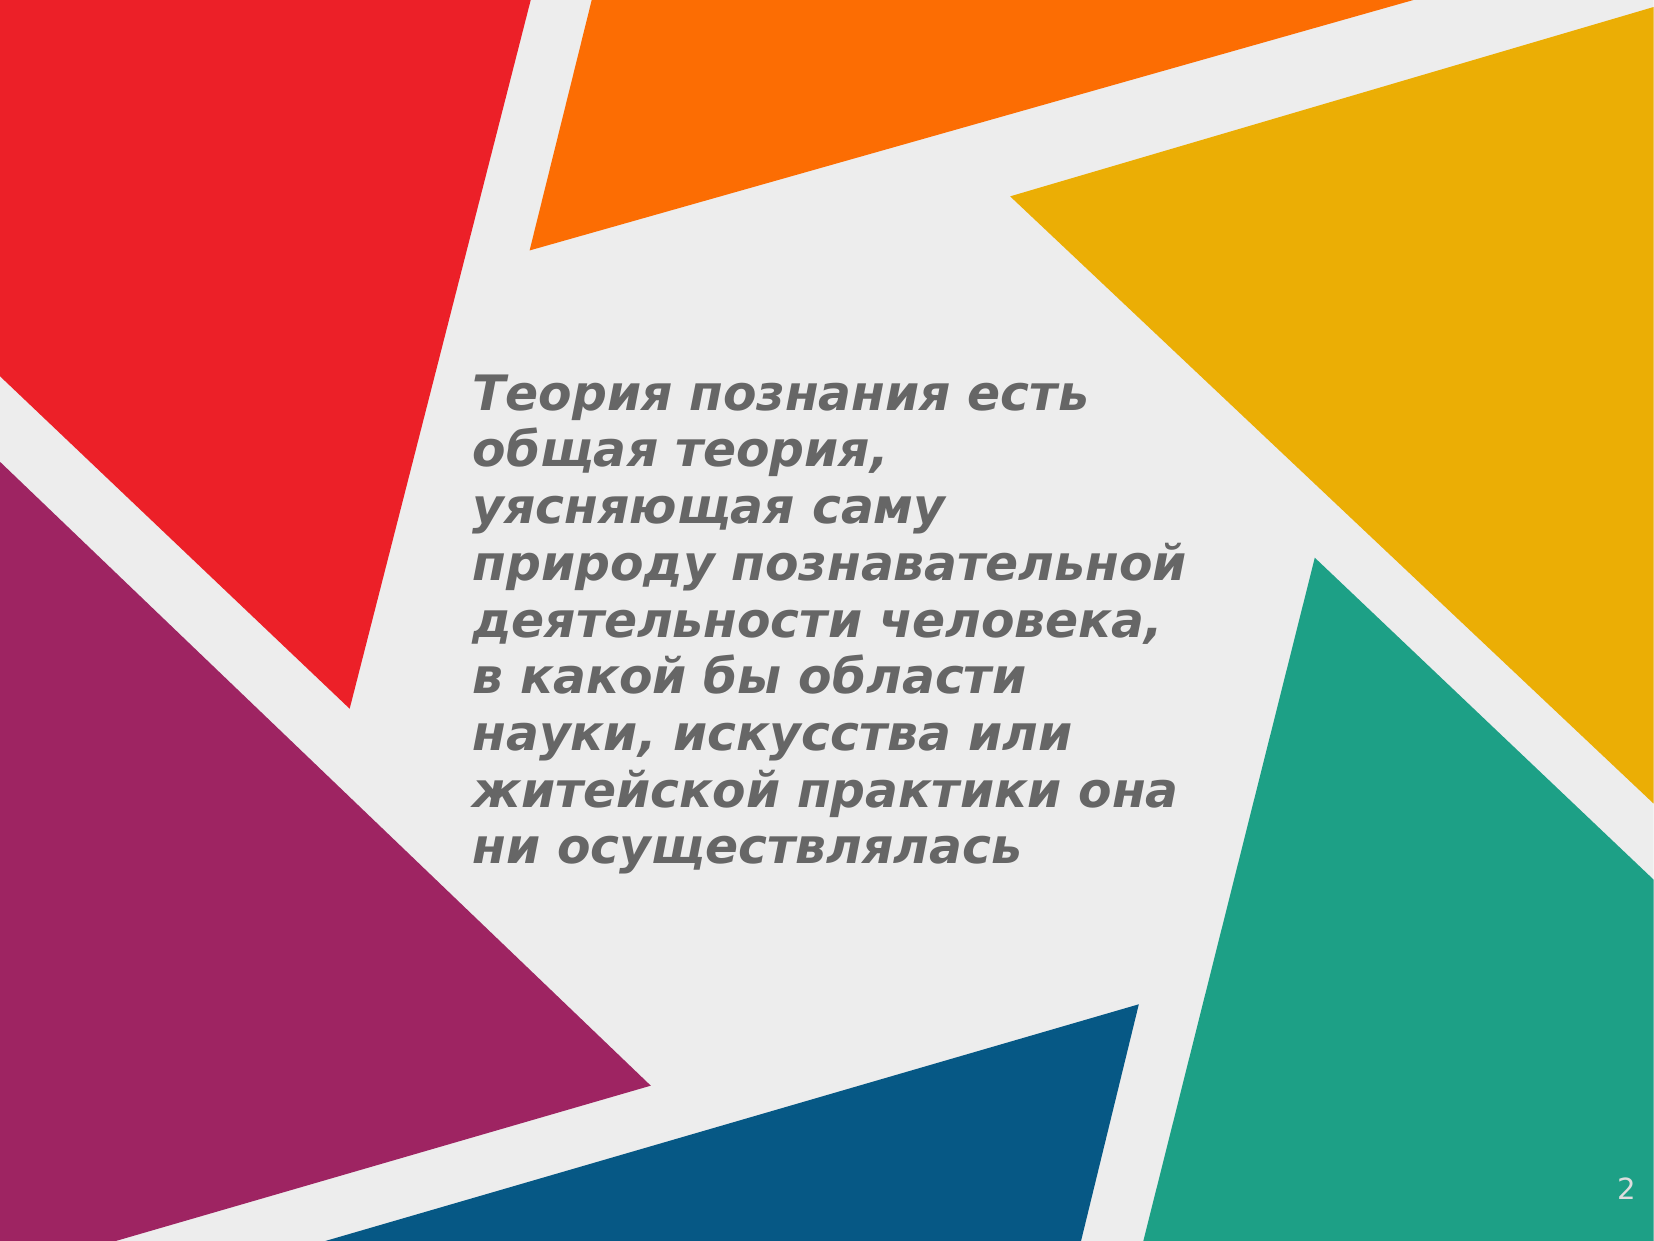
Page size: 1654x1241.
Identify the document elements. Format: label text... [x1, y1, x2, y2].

list Теория познания есть общая теория, уясняющая саму природу познавательной деятельности человека, в какой бы области науки, искусства или житейской практики она ни осуществлялась [472, 364, 1193, 922]
